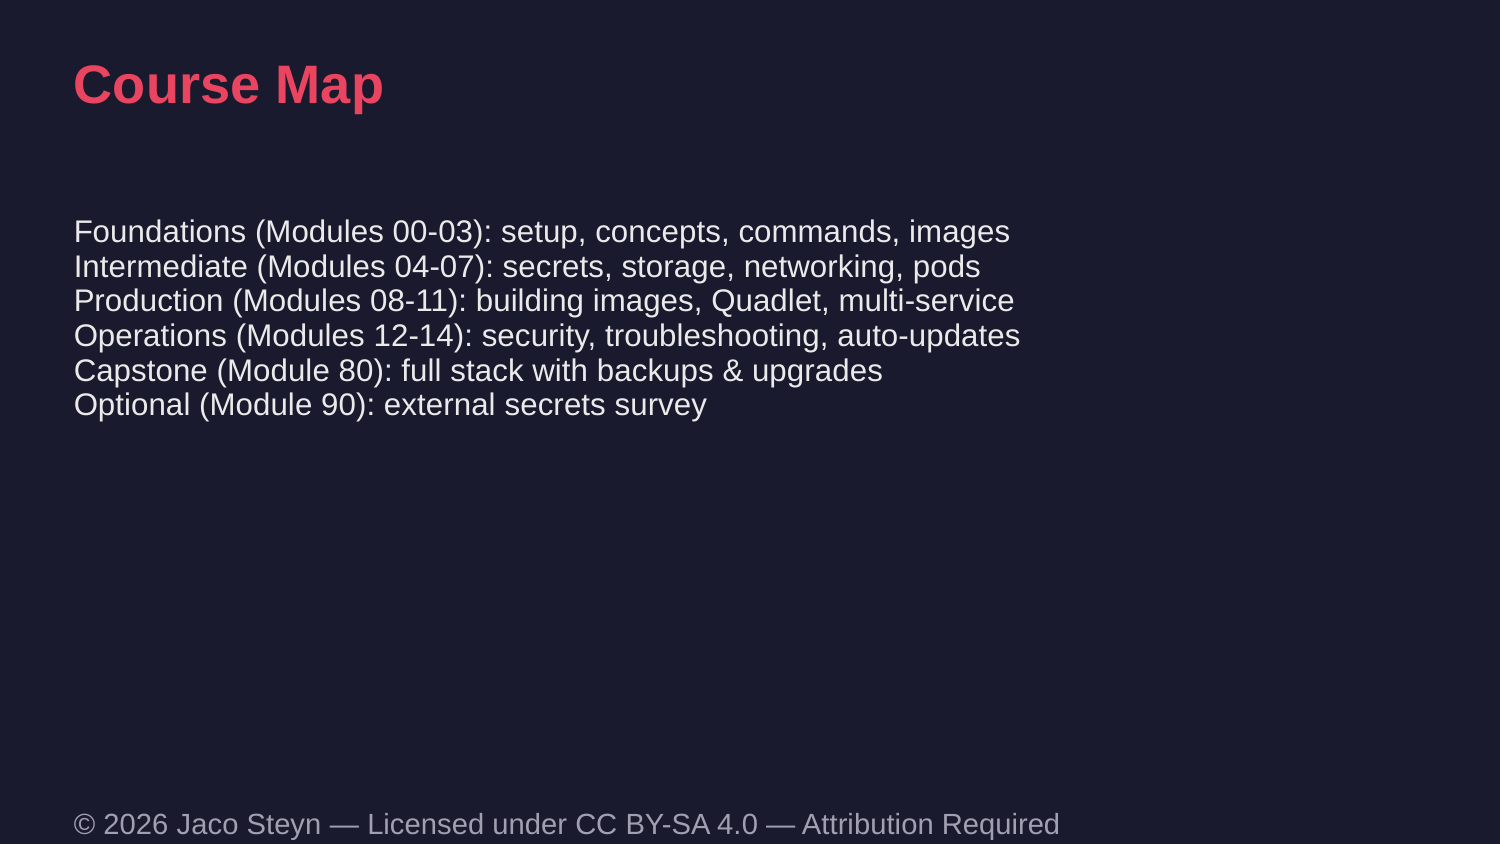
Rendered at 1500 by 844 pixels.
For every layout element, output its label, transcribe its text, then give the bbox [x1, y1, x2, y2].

title Course Map [59, 47, 1441, 166]
text_box Foundations (Modules 00-03): setup, concepts, commands, images Intermediate (Modules 04-07): secrets, storage, networking, pods Production (Modules 08-11): building images, Quadlet, multi-service Operations (Modules 12-14): security, troubleshooting, auto-updates Capstone (Module 80): full stack with backups & upgrades Optional (Module 90): external secrets survey [59, 206, 1441, 798]
text_box © 2026 Jaco Steyn — Licensed under CC BY-SA 4.0 — Attribution Required [59, 800, 1441, 836]
